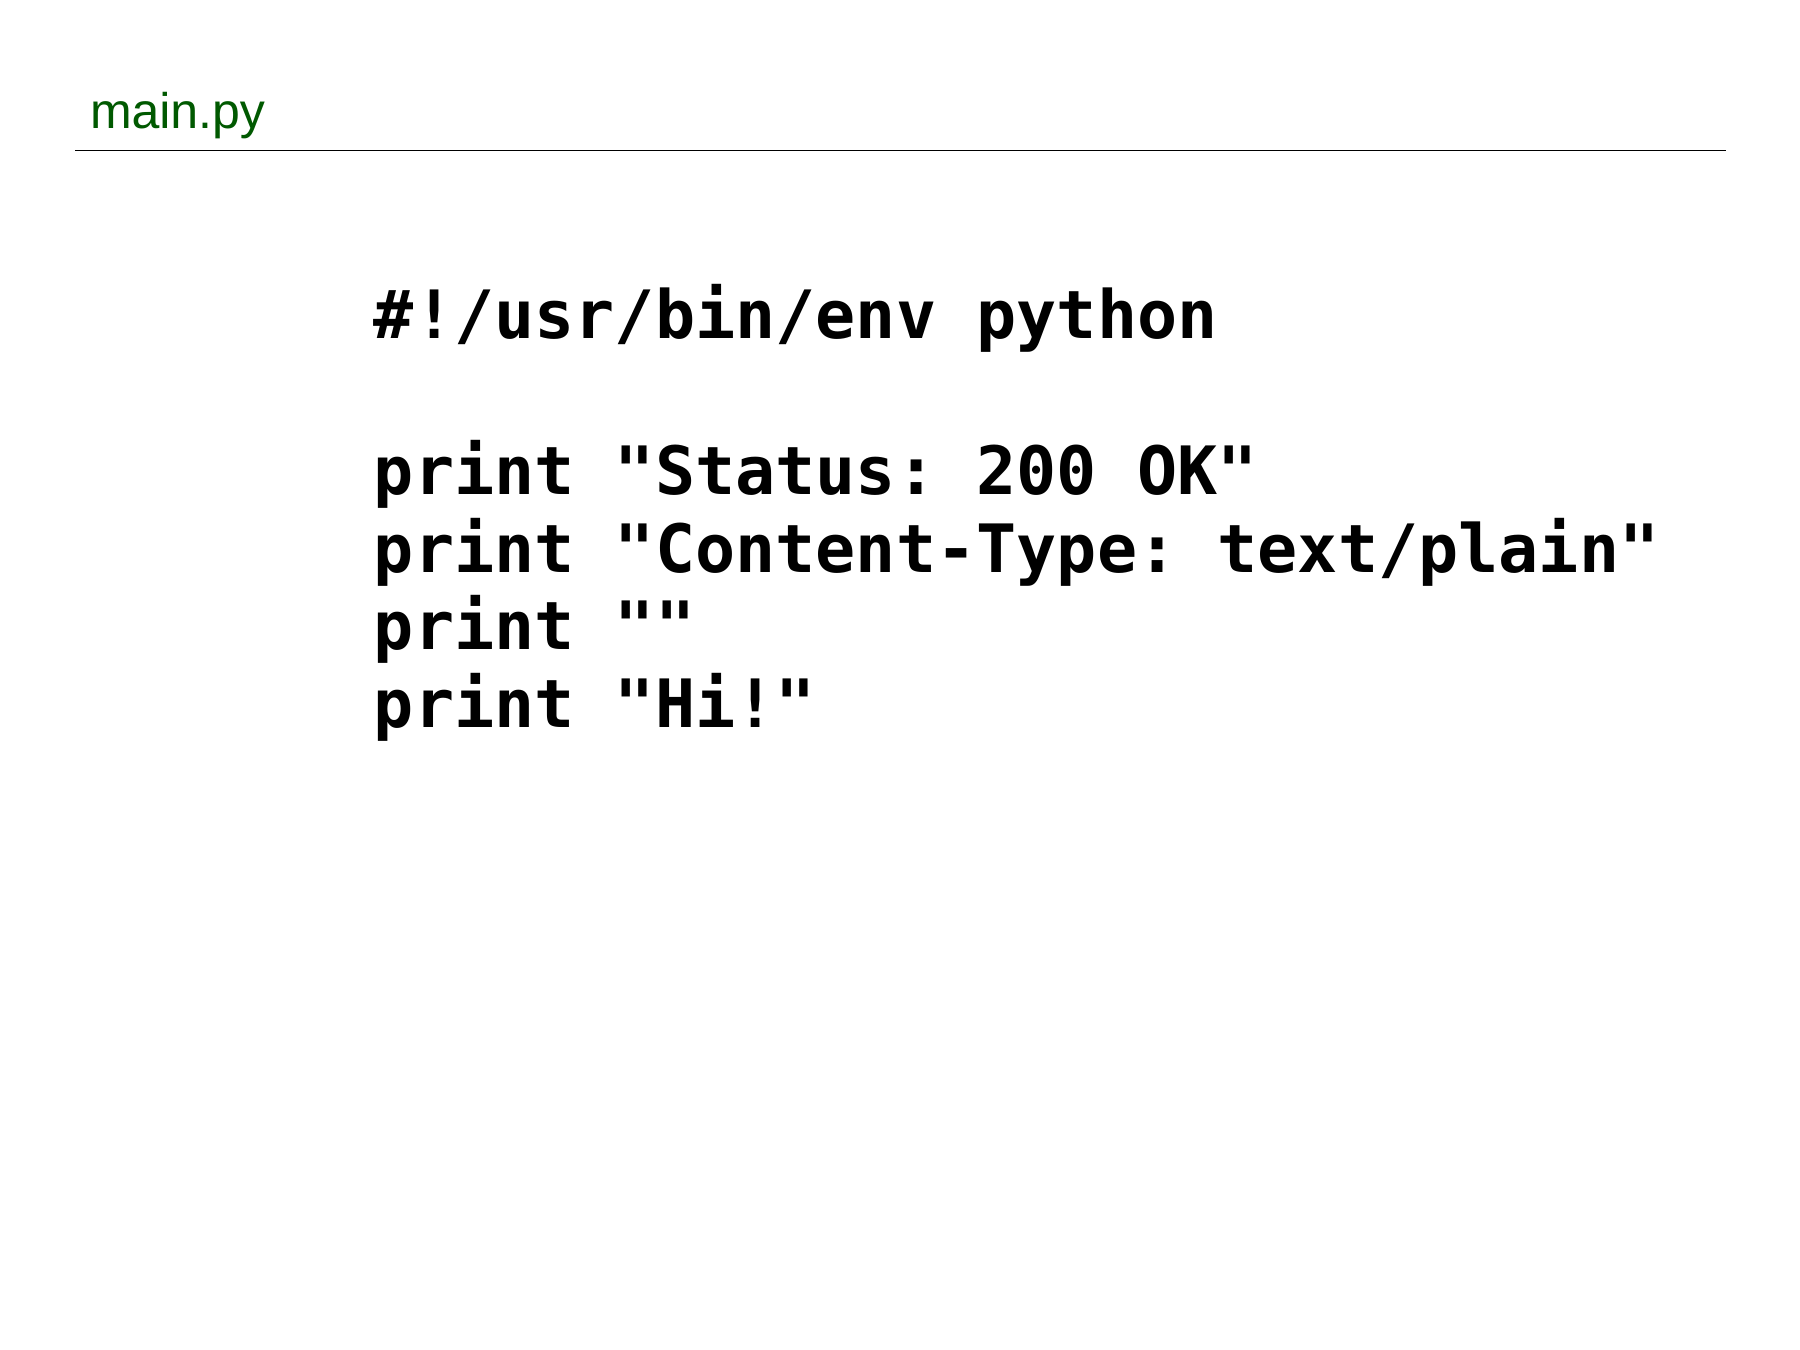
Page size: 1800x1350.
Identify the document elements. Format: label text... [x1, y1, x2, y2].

title main.py [90, 38, 1710, 147]
text_box #!/usr/bin/env python print "Status: 200 OK" print "Content-Type: text/plain" print "" print "Hi!" [359, 269, 1800, 1081]
